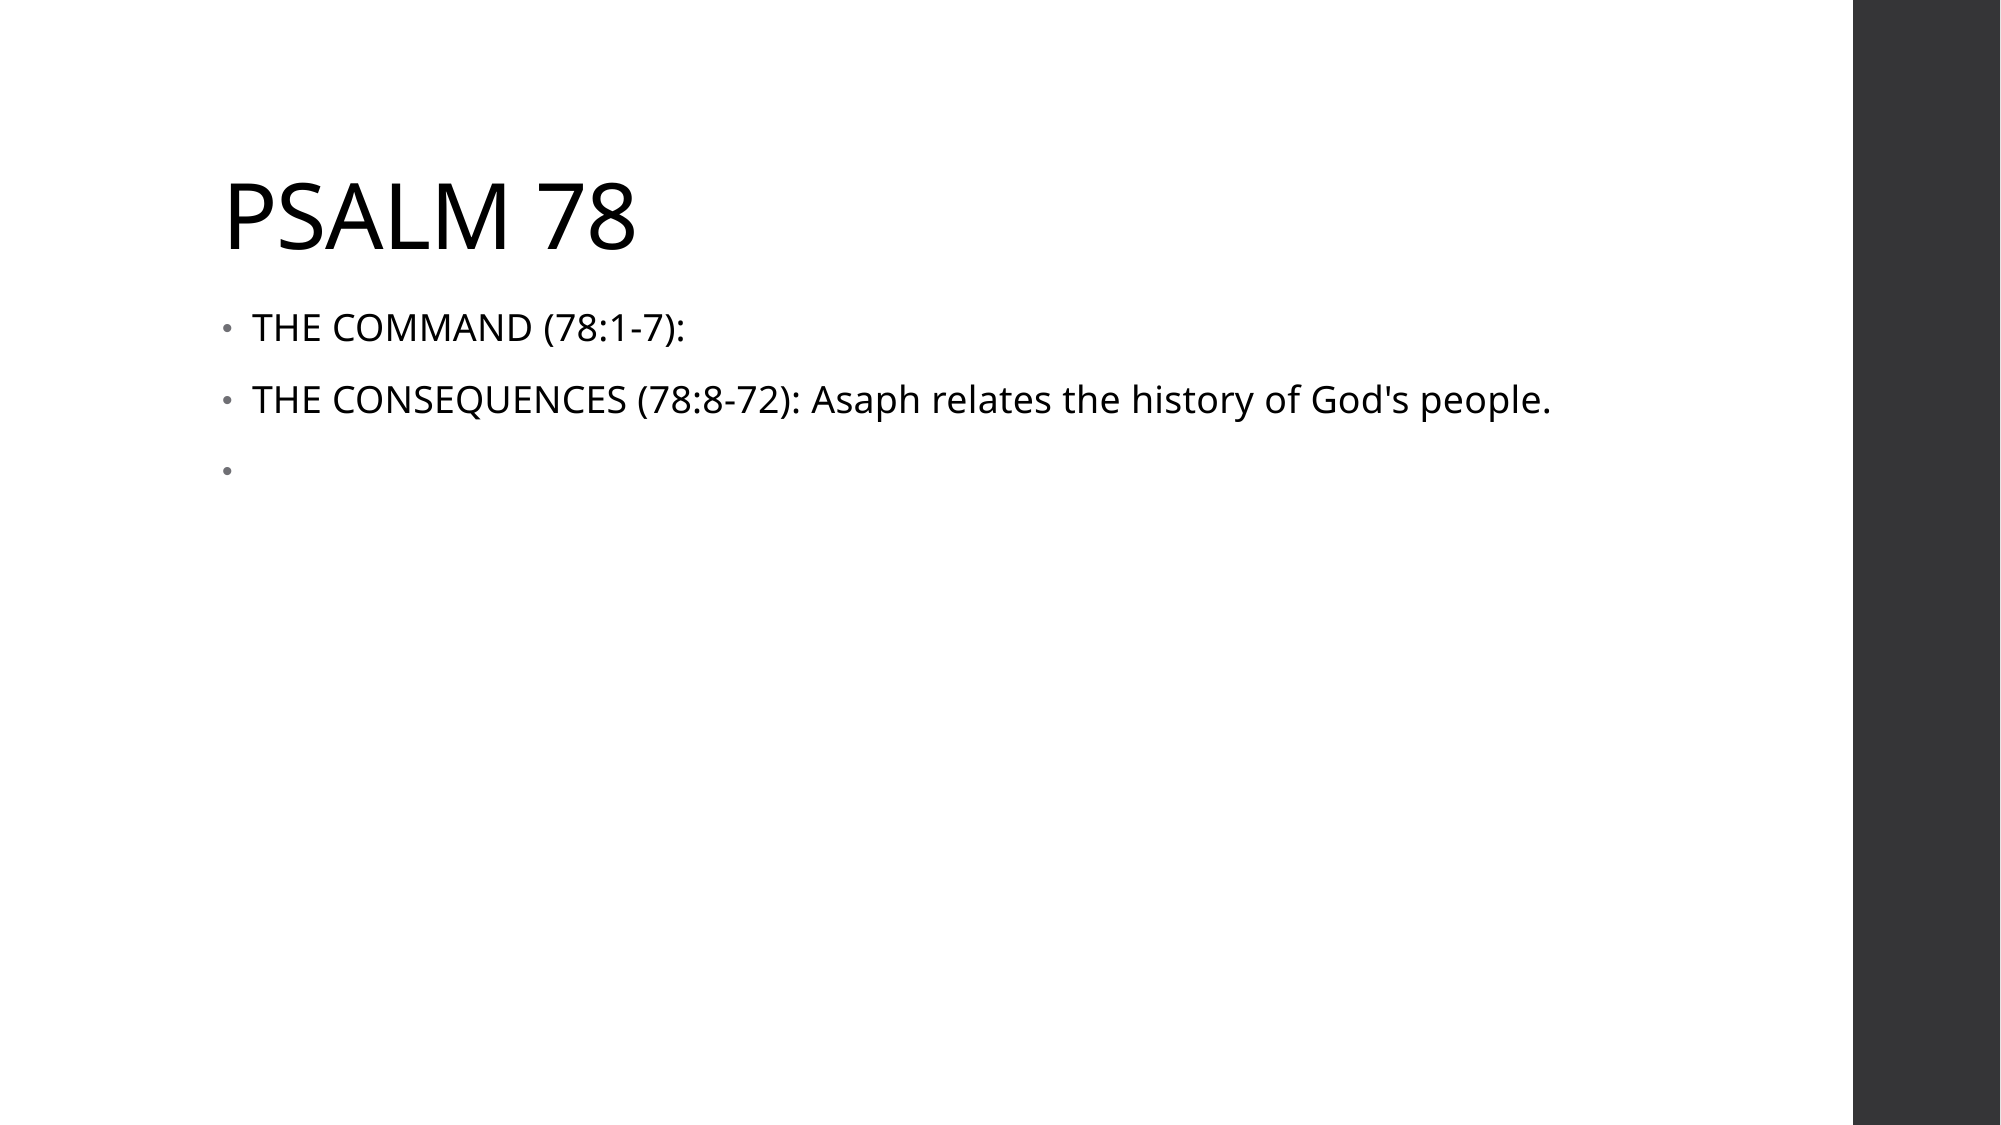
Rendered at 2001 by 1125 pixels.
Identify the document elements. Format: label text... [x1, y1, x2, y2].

list THE COMMAND (78:1-7): THE CONSEQUENCES (78:8-72): Asaph relates the history of God's people. [206, 299, 1617, 1014]
title PSALM 78 [206, 60, 1797, 278]
